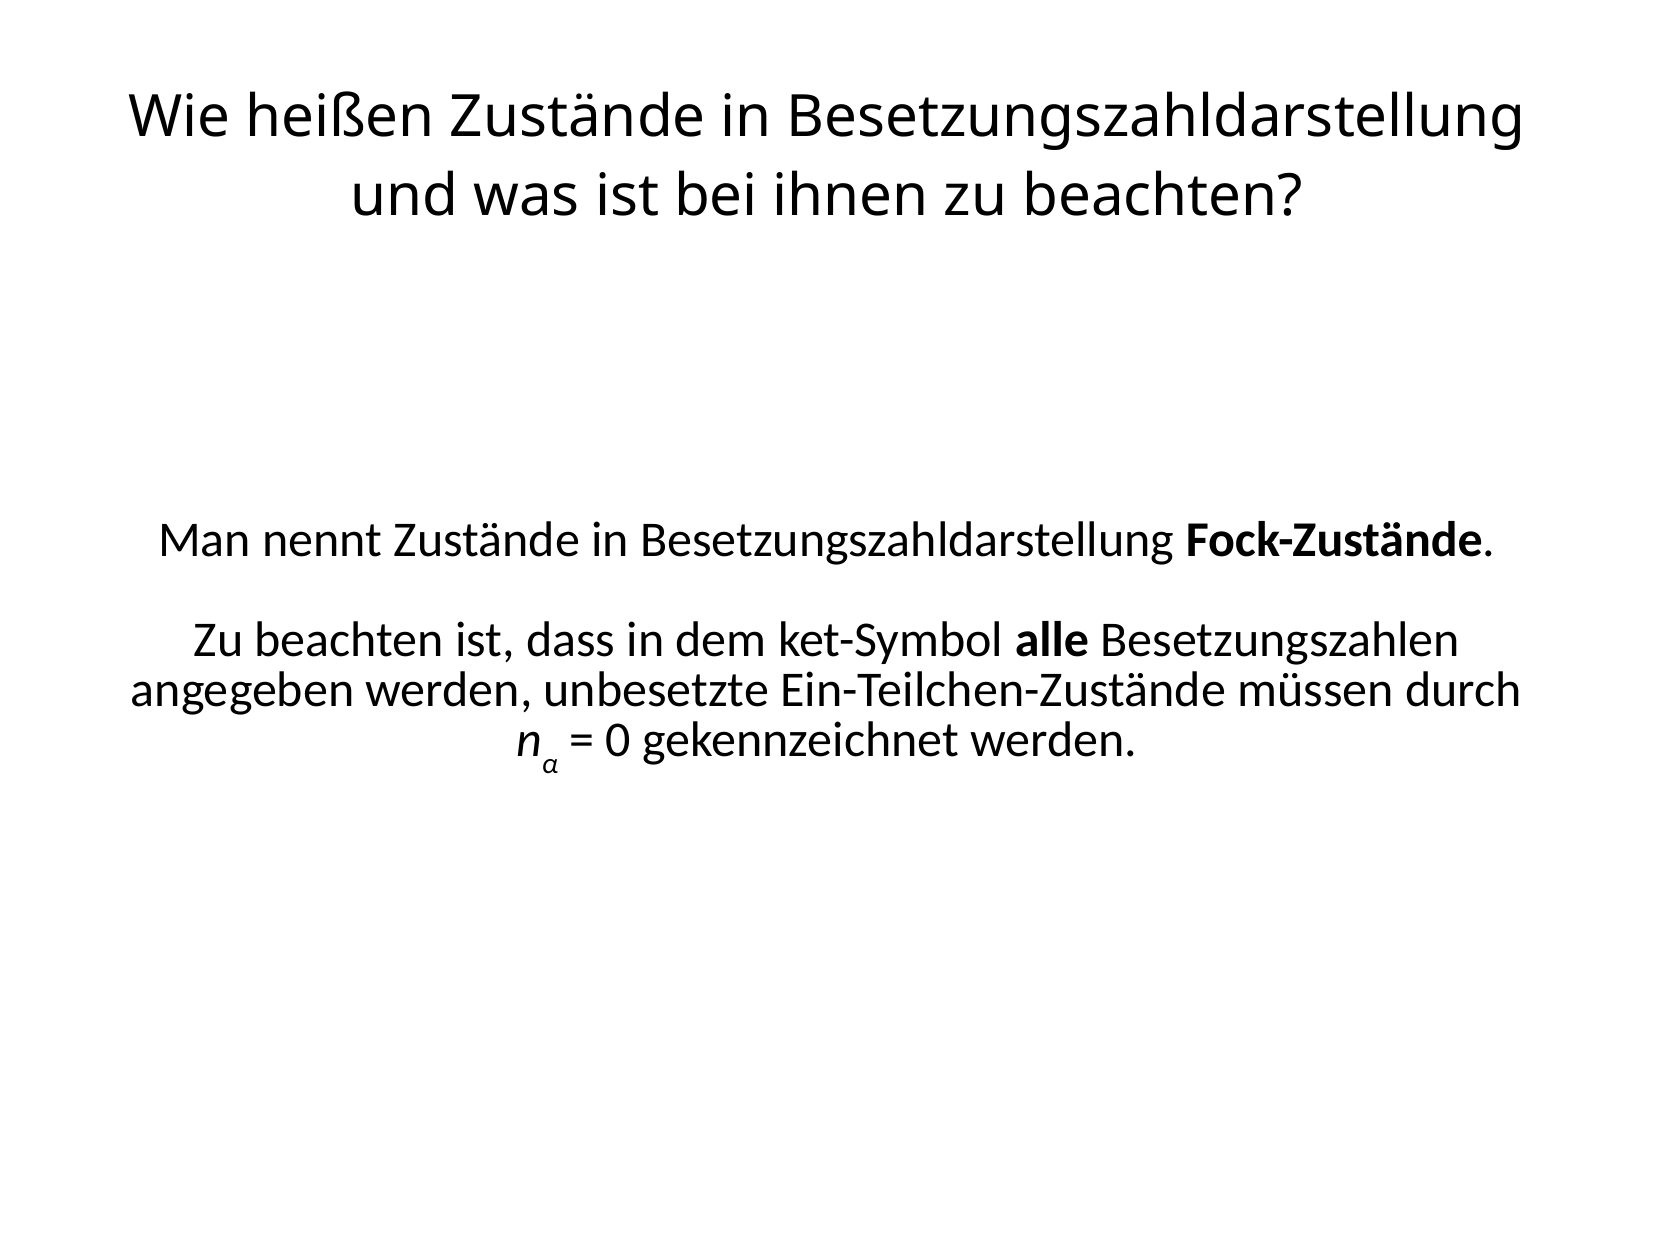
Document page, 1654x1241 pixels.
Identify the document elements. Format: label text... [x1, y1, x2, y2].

title Wie heißen Zustände in Besetzungszahldarstellung und was ist bei ihnen zu beachten? [82, 49, 1571, 257]
subtitle Man nennt Zustände in Besetzungszahldarstellung Fock-Zustände. Zu beachten ist, dass in dem ket-Symbol alle Besetzungszahlen angegeben werden, unbesetzte Ein-Teilchen-Zustände müssen durch nα = 0 gekennzeichnet werden. [82, 290, 1571, 1010]
